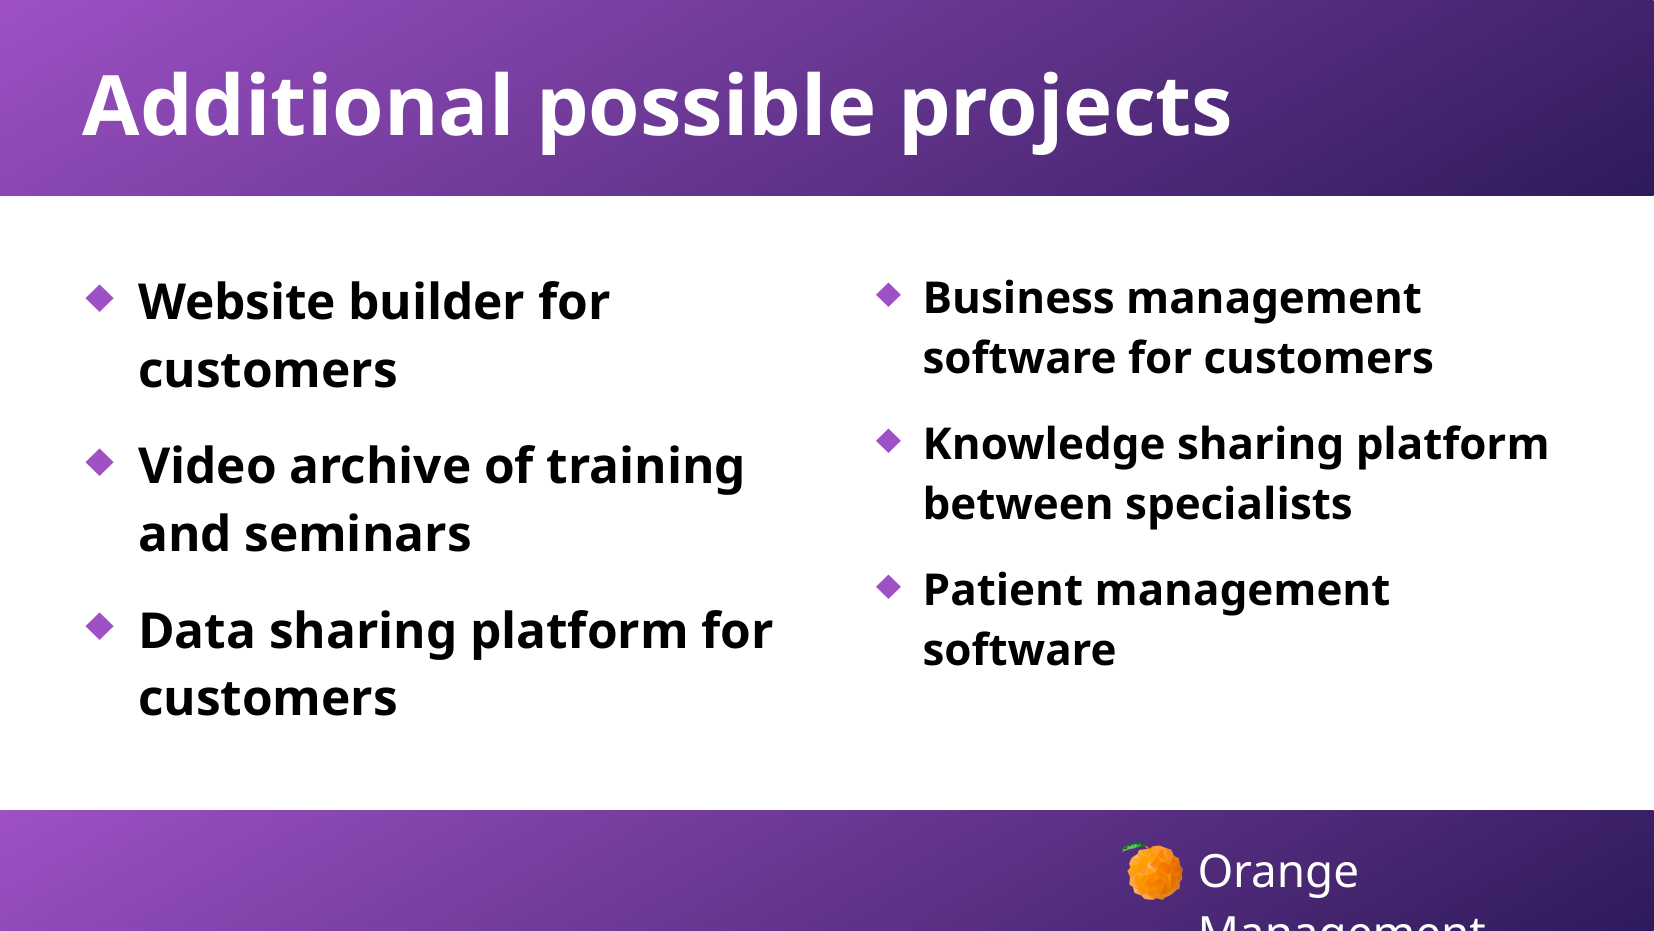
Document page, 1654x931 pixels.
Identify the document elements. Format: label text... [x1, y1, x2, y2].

text_box [0, 0, 1654, 196]
text_box [1450, 927, 1461, 931]
title Additional possible projects [82, 25, 1571, 181]
text_box [1381, 927, 1391, 931]
text_box [1273, 927, 1284, 931]
text_box [0, 810, 1654, 931]
text_box Orange Management [1182, 830, 1648, 907]
list Business management software for customers Knowledge sharing platform between specialists Patient management software [860, 266, 1561, 736]
text_box [1326, 927, 1337, 931]
text_box [1423, 927, 1434, 931]
picture [1121, 842, 1182, 901]
text_box [1205, 921, 1209, 931]
list Website builder for customers Video archive of training and seminars Data sharing platform for customers [68, 266, 796, 736]
text_box [1355, 927, 1366, 931]
text_box [1396, 927, 1407, 931]
